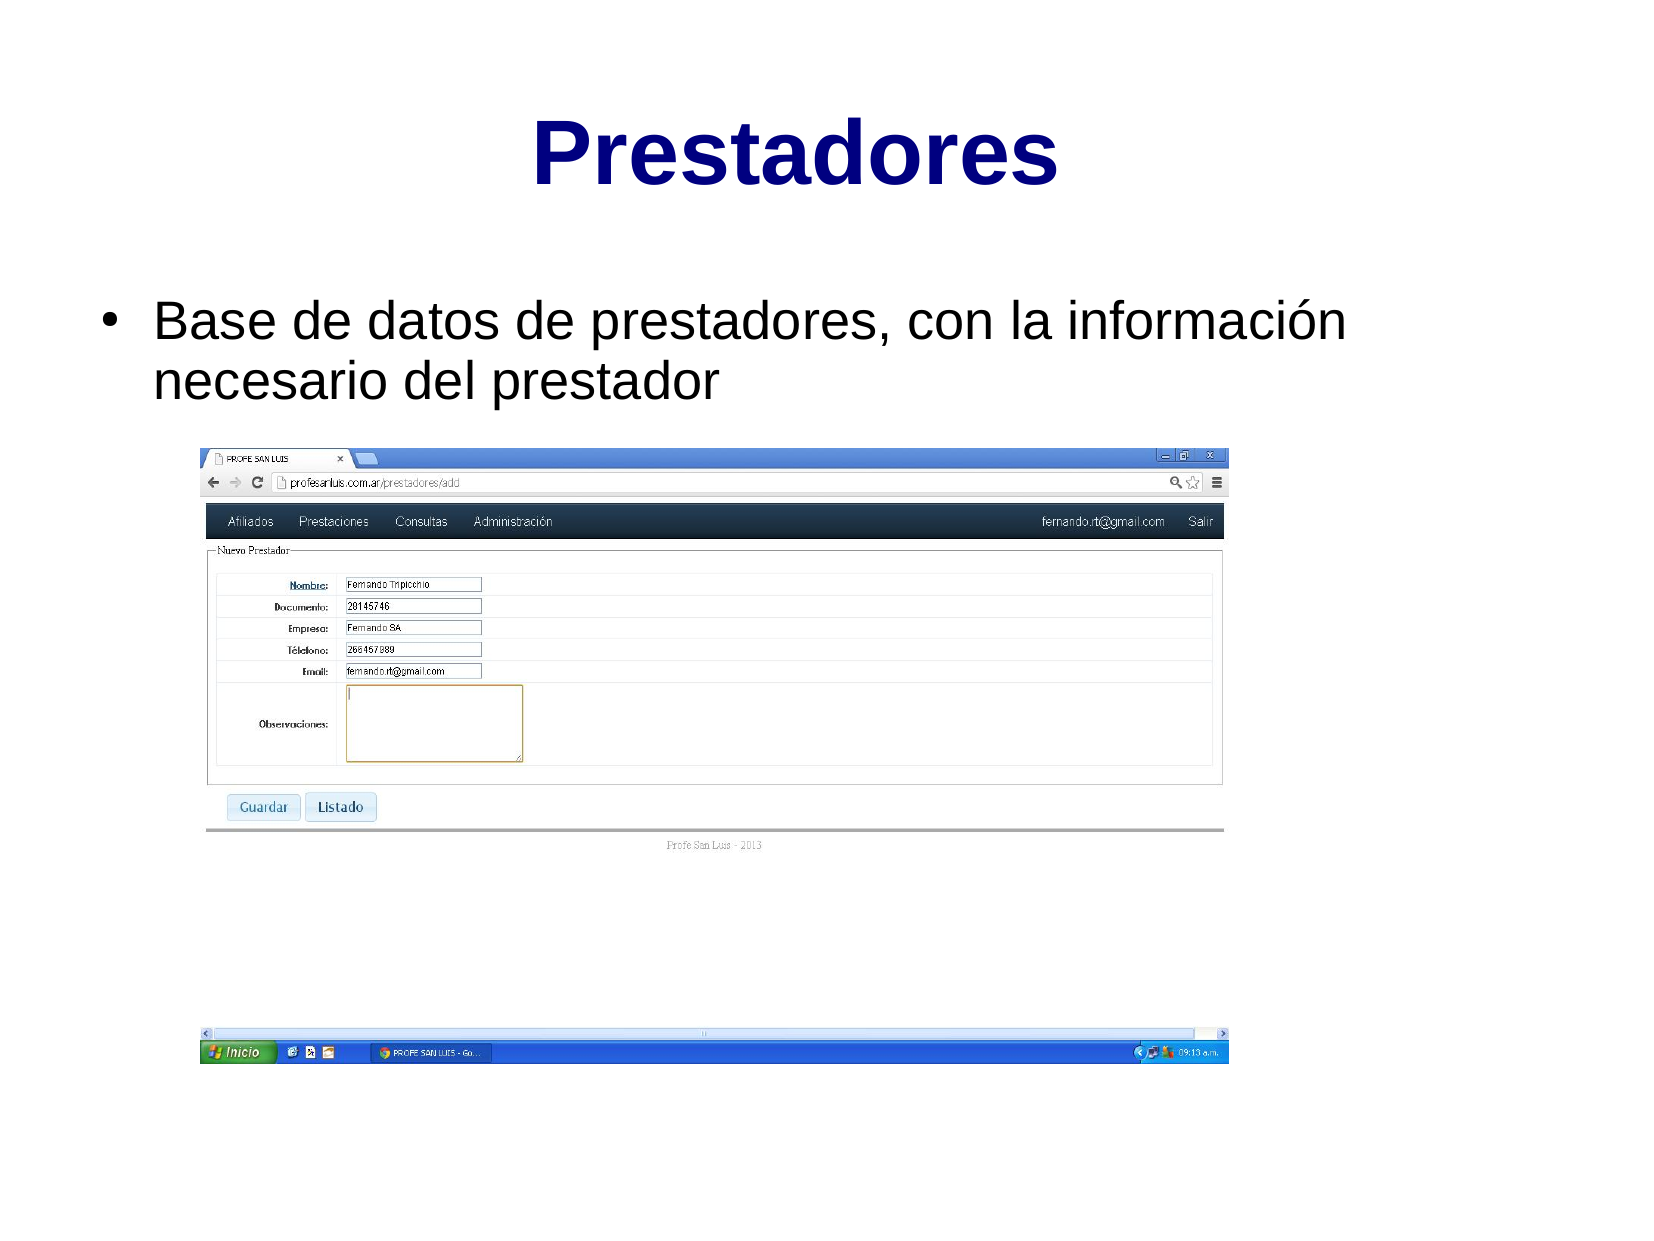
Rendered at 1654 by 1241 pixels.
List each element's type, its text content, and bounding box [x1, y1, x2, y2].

picture [200, 448, 1229, 1064]
list Base de datos de prestadores, con la información necesario del prestador [82, 290, 1538, 1010]
title Prestadores [82, 49, 1571, 257]
